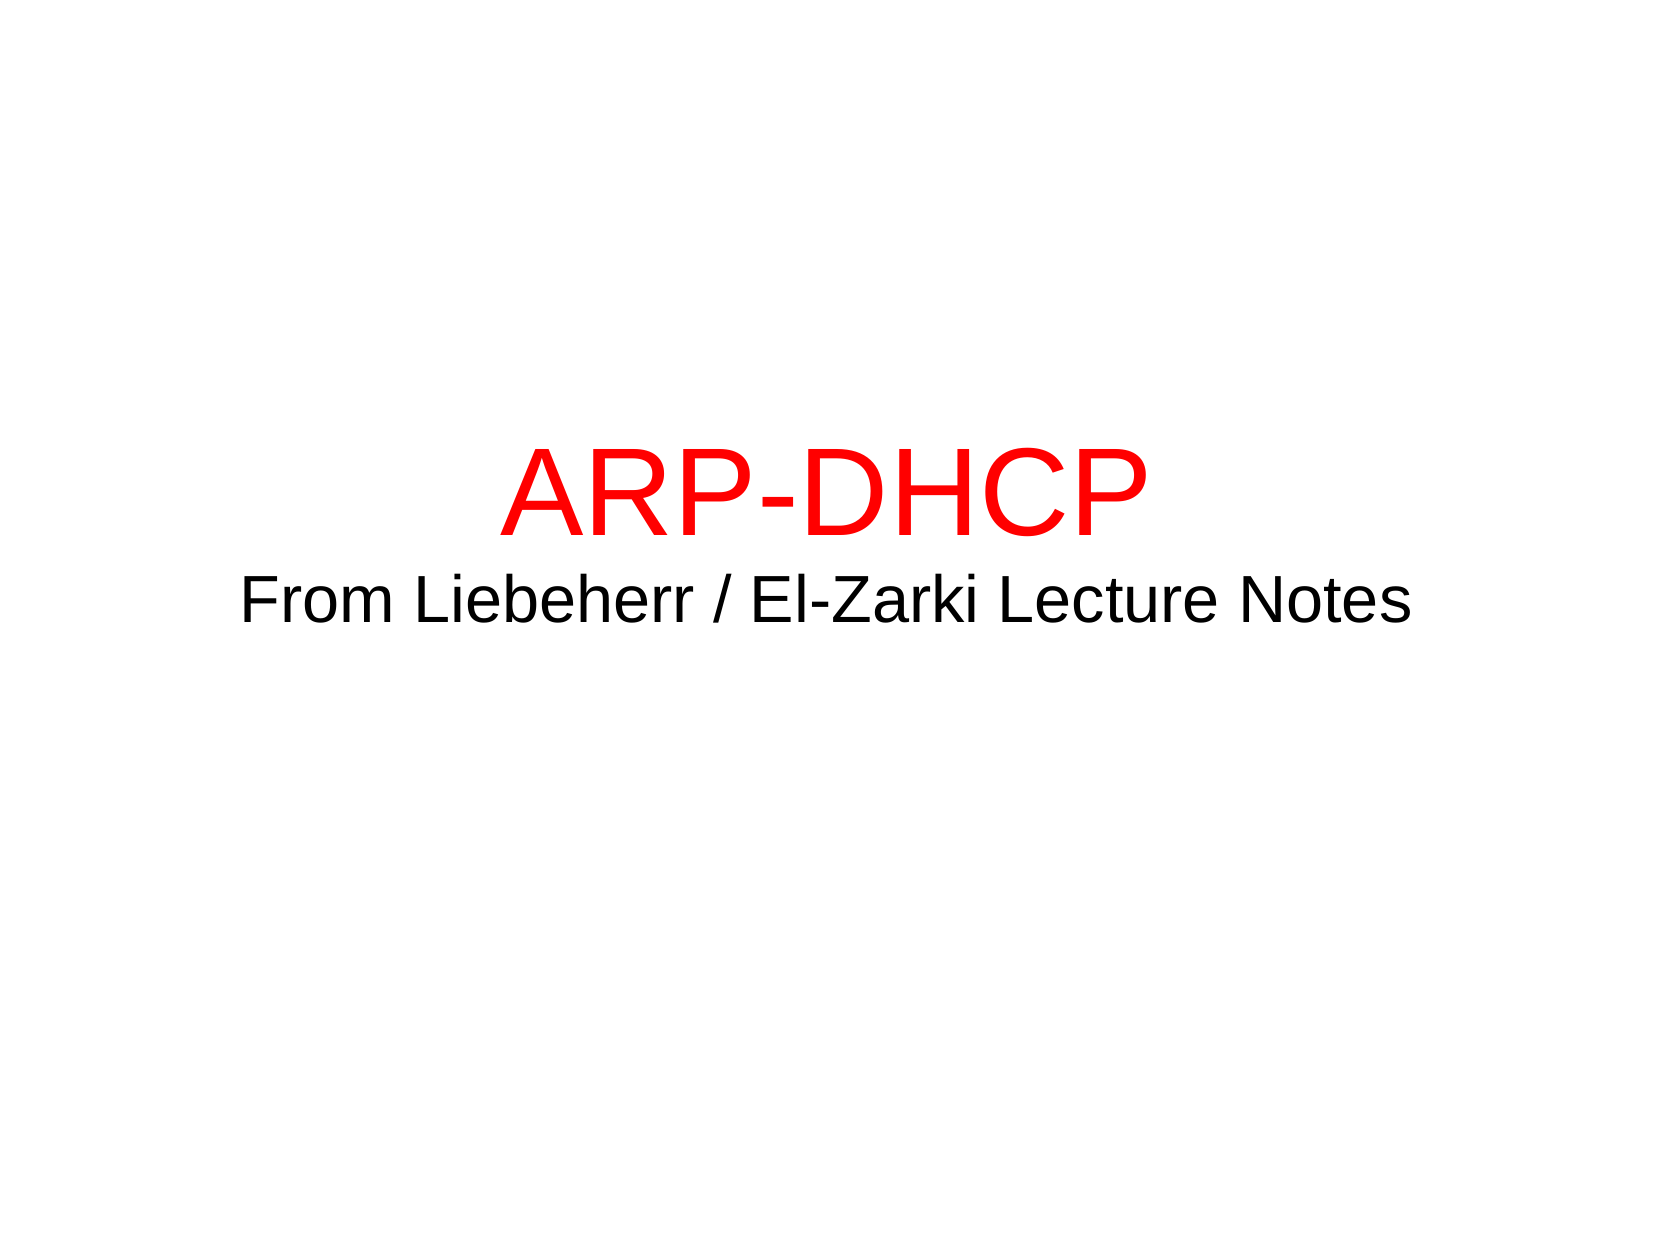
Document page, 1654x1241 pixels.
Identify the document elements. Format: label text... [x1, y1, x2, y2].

subtitle ARP-DHCP From Liebeherr / El-Zarki Lecture Notes [82, 49, 1571, 1010]
